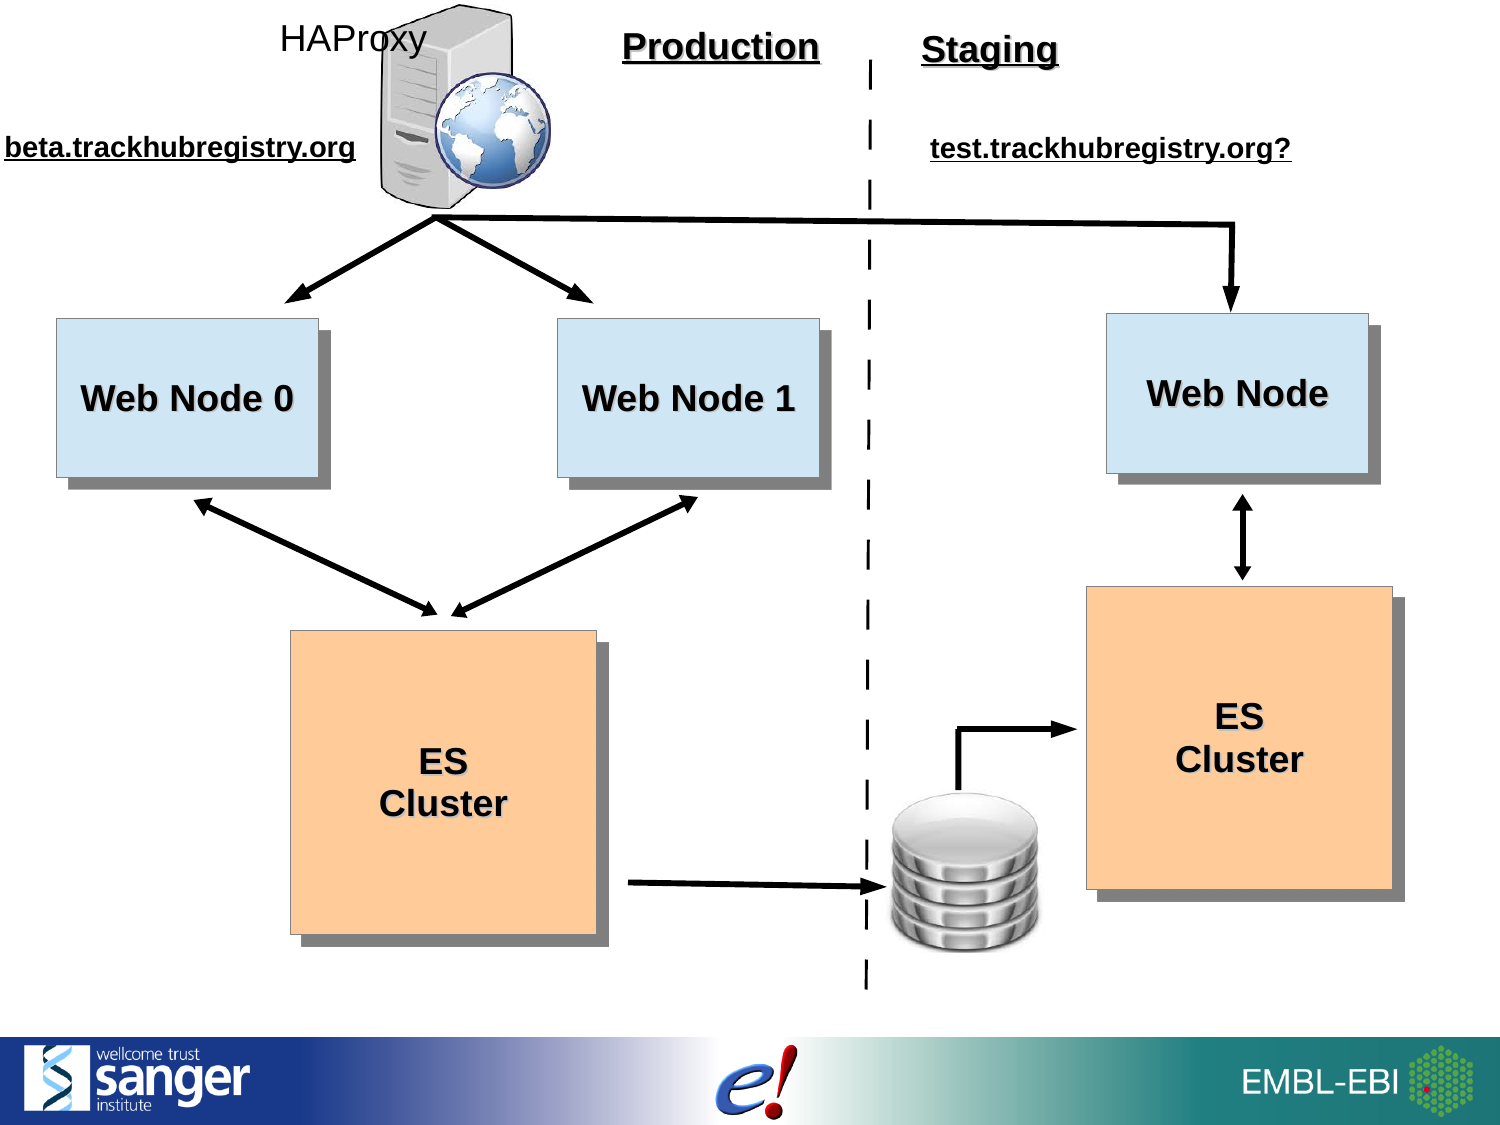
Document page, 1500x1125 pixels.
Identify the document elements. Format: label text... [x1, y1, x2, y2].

picture [882, 788, 1047, 953]
text_box test.trackhubregistry.org? [915, 125, 1307, 173]
picture [0, 1037, 1500, 1125]
text_box Web Node [1106, 313, 1369, 474]
text_box ES Cluster [1086, 586, 1393, 890]
text_box beta.trackhubregistry.org [0, 123, 372, 172]
picture [380, 4, 551, 209]
text_box ES Cluster [290, 630, 597, 935]
text_box Web Node 1 [557, 318, 820, 478]
text_box Web Node 0 [56, 318, 319, 478]
text_box Production [607, 17, 836, 75]
text_box Staging [906, 20, 1074, 78]
text_box HAProxy [264, 10, 443, 68]
